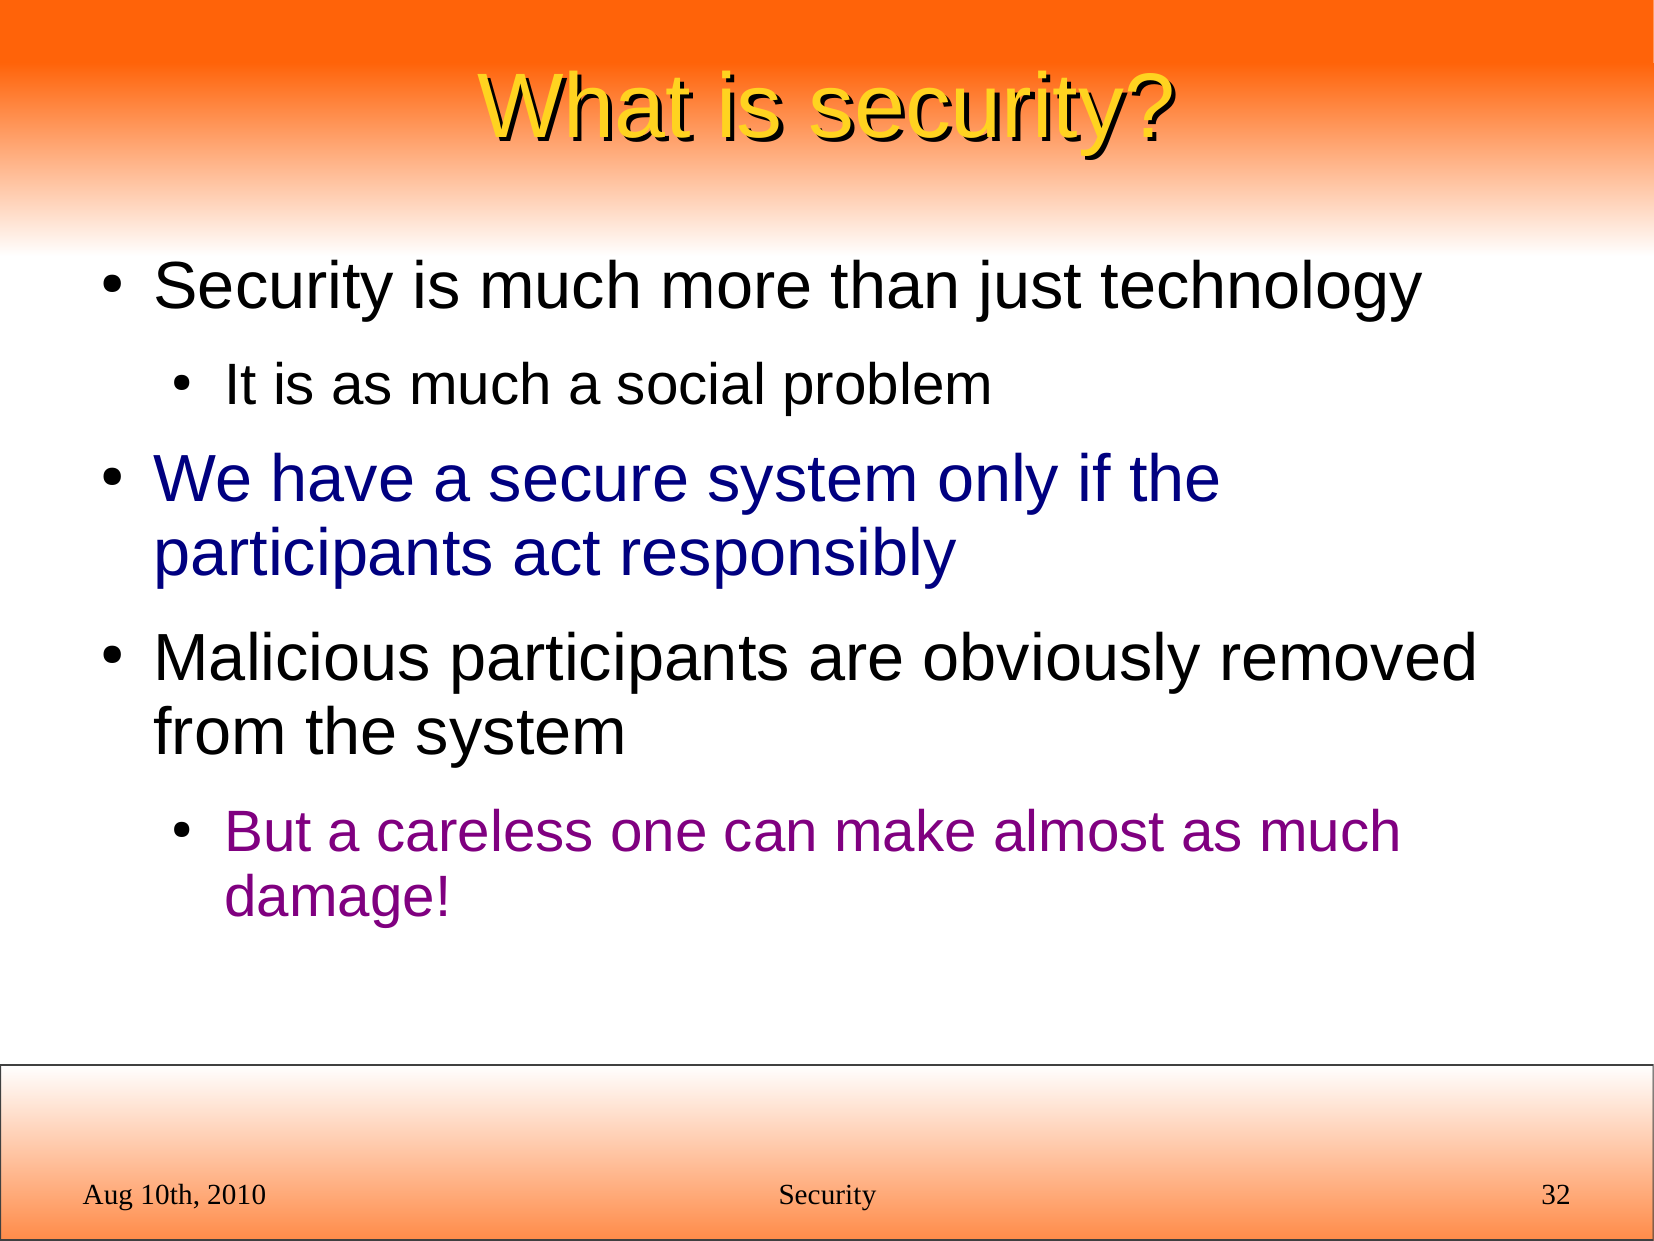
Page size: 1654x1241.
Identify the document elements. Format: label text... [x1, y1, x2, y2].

list Security is much more than just technology It is as much a social problem We have a secure system only if the participants act responsibly Malicious participants are obviously removed from the system But a careless one can make almost as much damage! [82, 247, 1571, 1067]
title What is security? [82, 2, 1571, 210]
